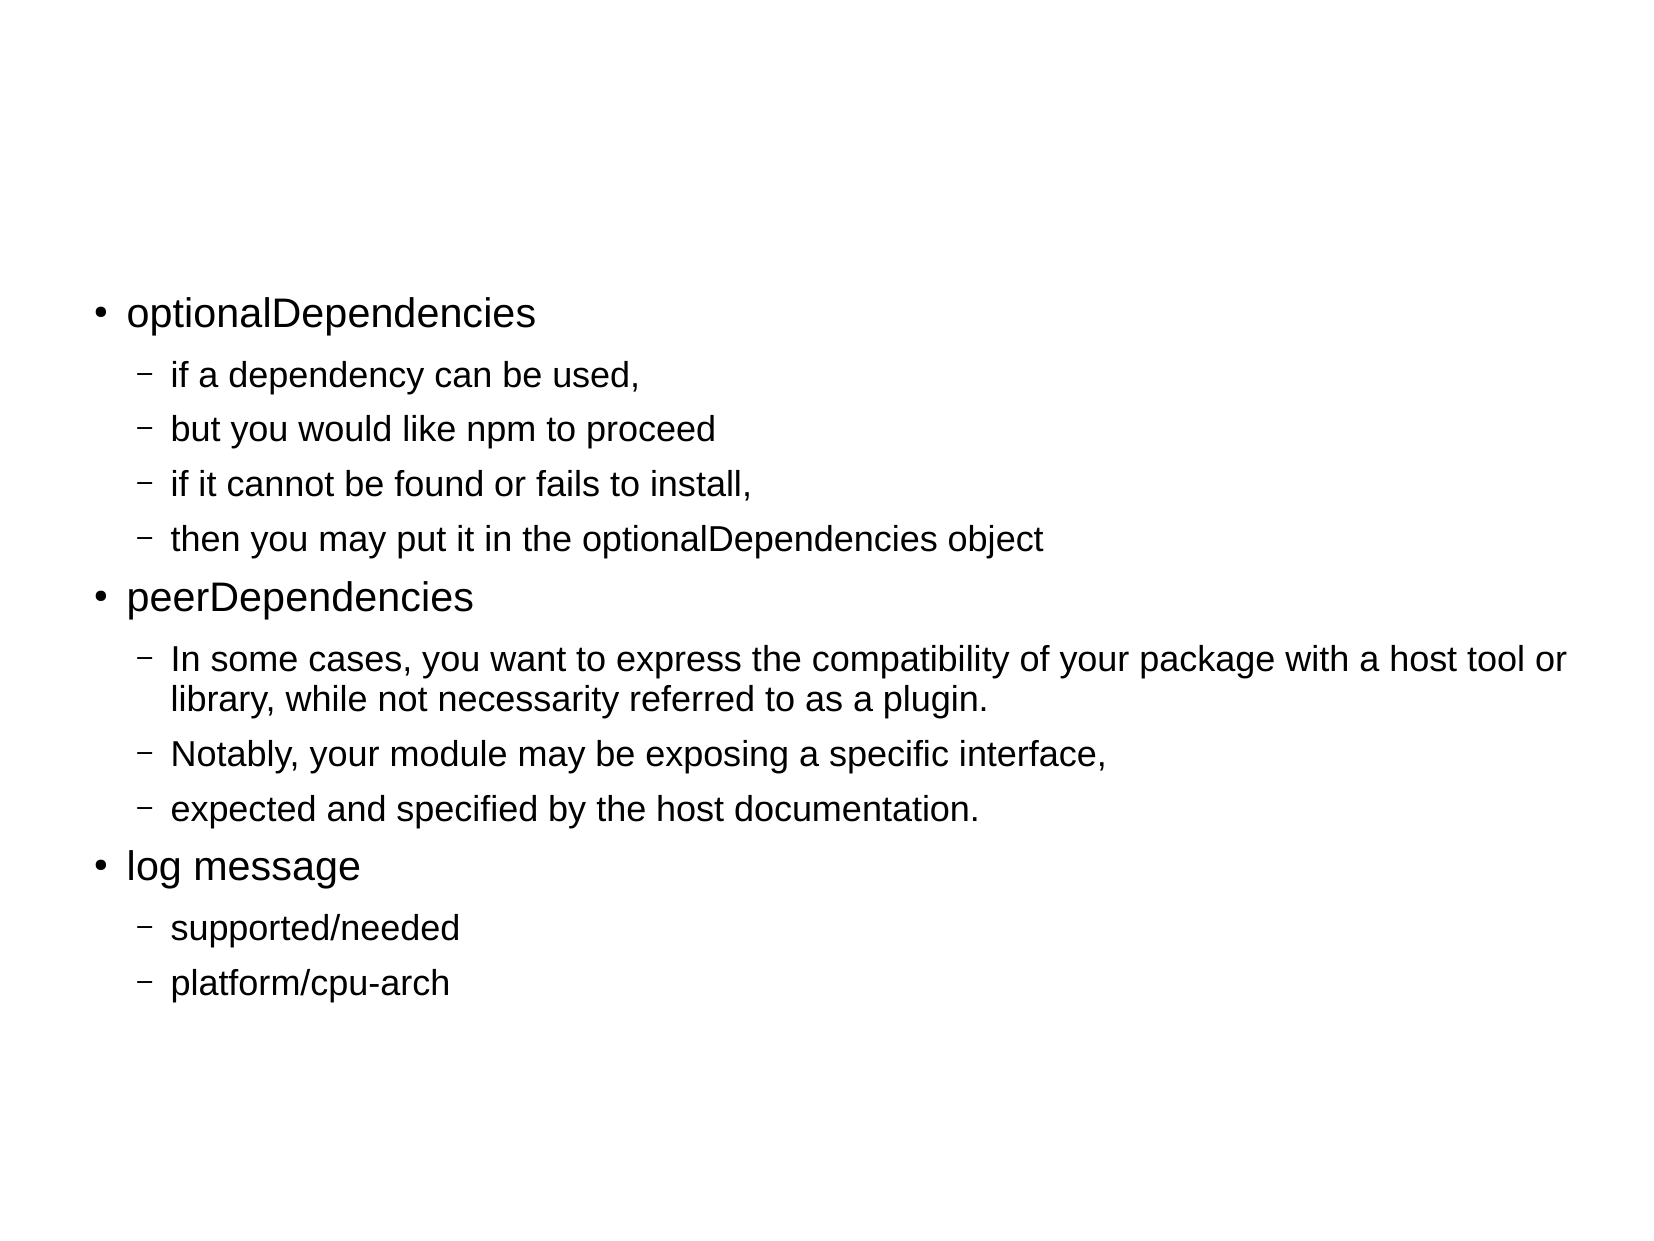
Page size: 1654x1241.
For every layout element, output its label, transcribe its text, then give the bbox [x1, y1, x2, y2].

list optionalDependencies if a dependency can be used, but you would like npm to proceed if it cannot be found or fails to install, then you may put it in the optionalDependencies object peerDependencies In some cases, you want to express the compatibility of your package with a host tool or library, while not necessarity referred to as a plugin. Notably, your module may be exposing a specific interface, expected and specified by the host documentation. log message supported/needed platform/cpu-arch [82, 290, 1571, 1010]
